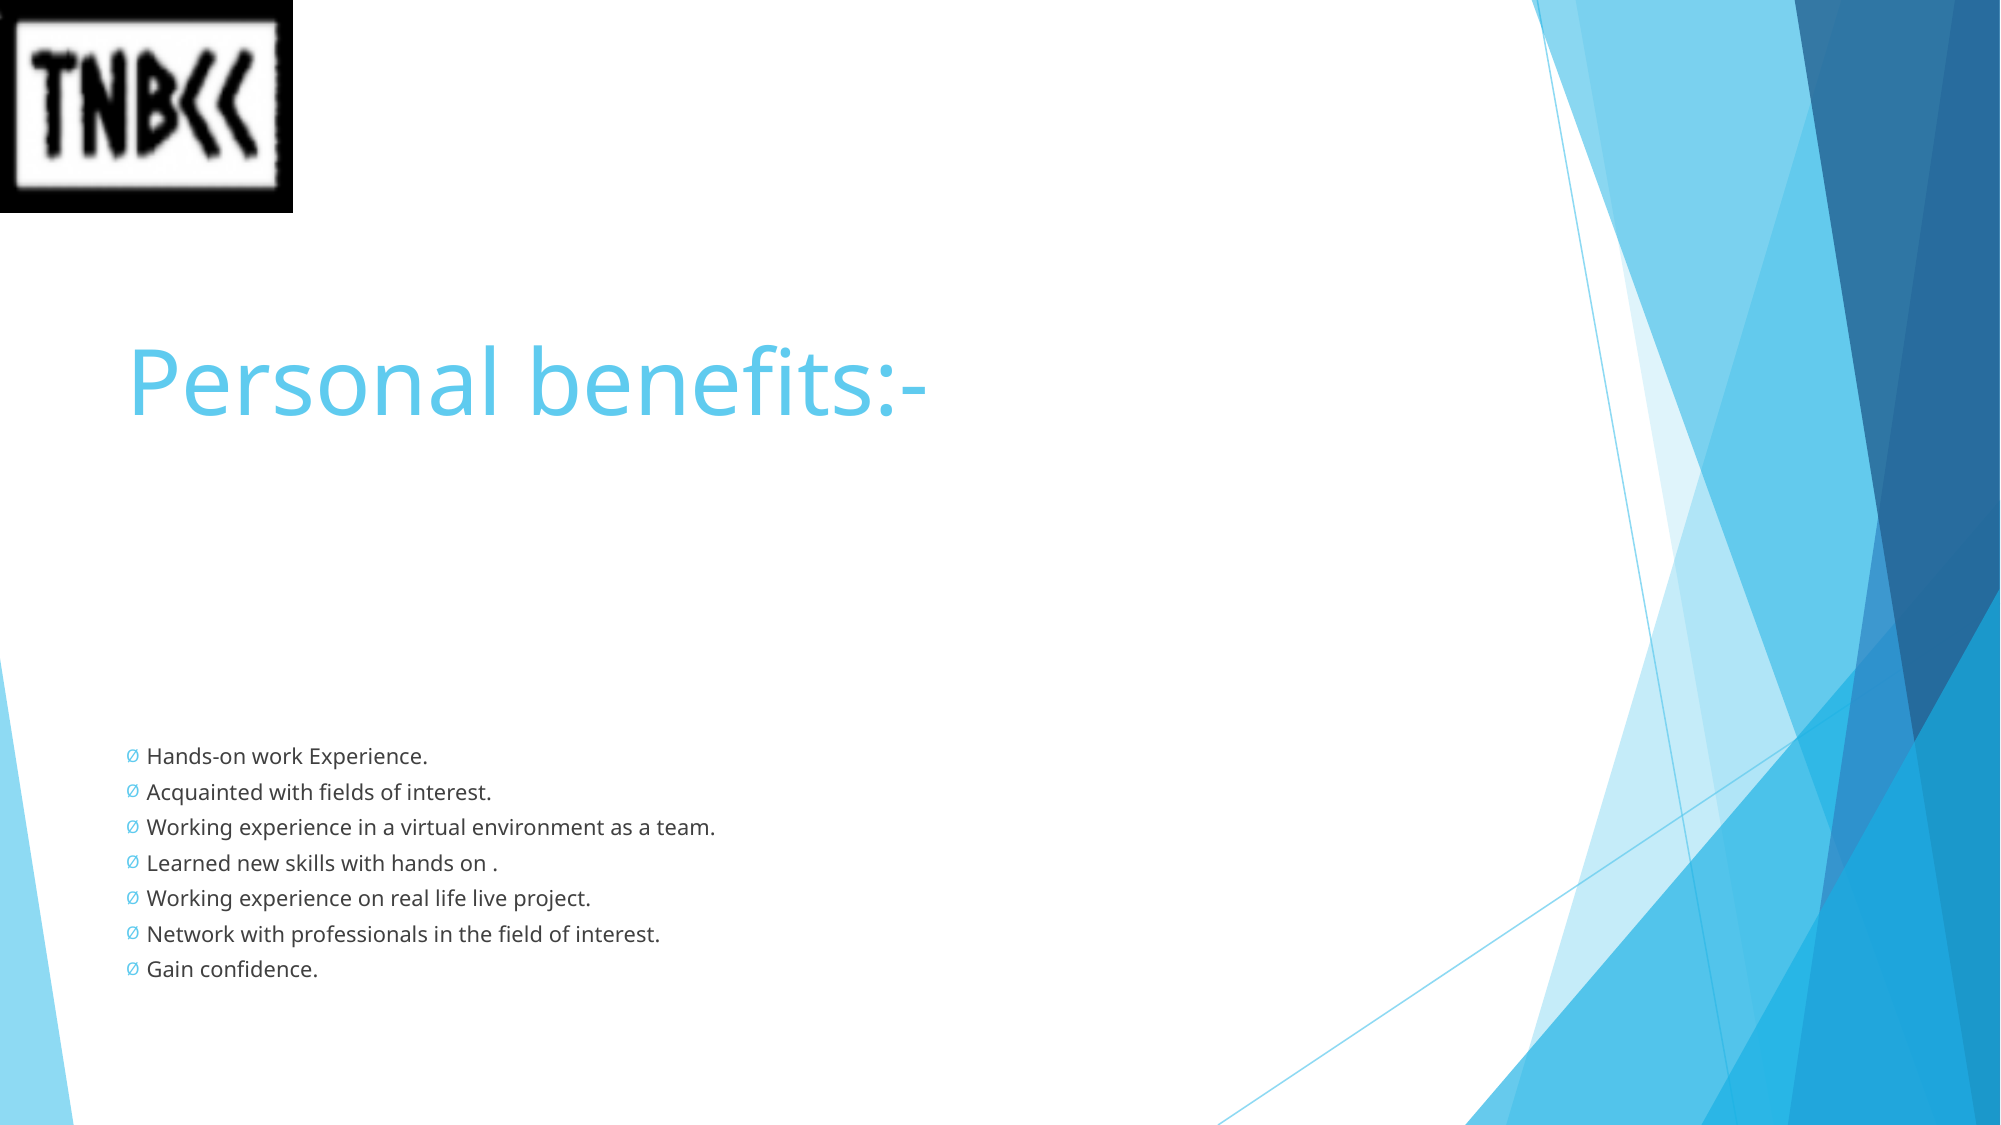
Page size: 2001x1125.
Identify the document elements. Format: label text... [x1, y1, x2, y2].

title Personal benefits:- [111, 99, 1522, 402]
picture [0, 0, 293, 213]
list Hands-on work Experience. Acquainted with fields of interest. Working experience in a virtual environment as a team. Learned new skills with hands on . Working experience on real life live project. Network with professionals in the field of interest. Gain confidence. [292, 283, 1704, 937]
